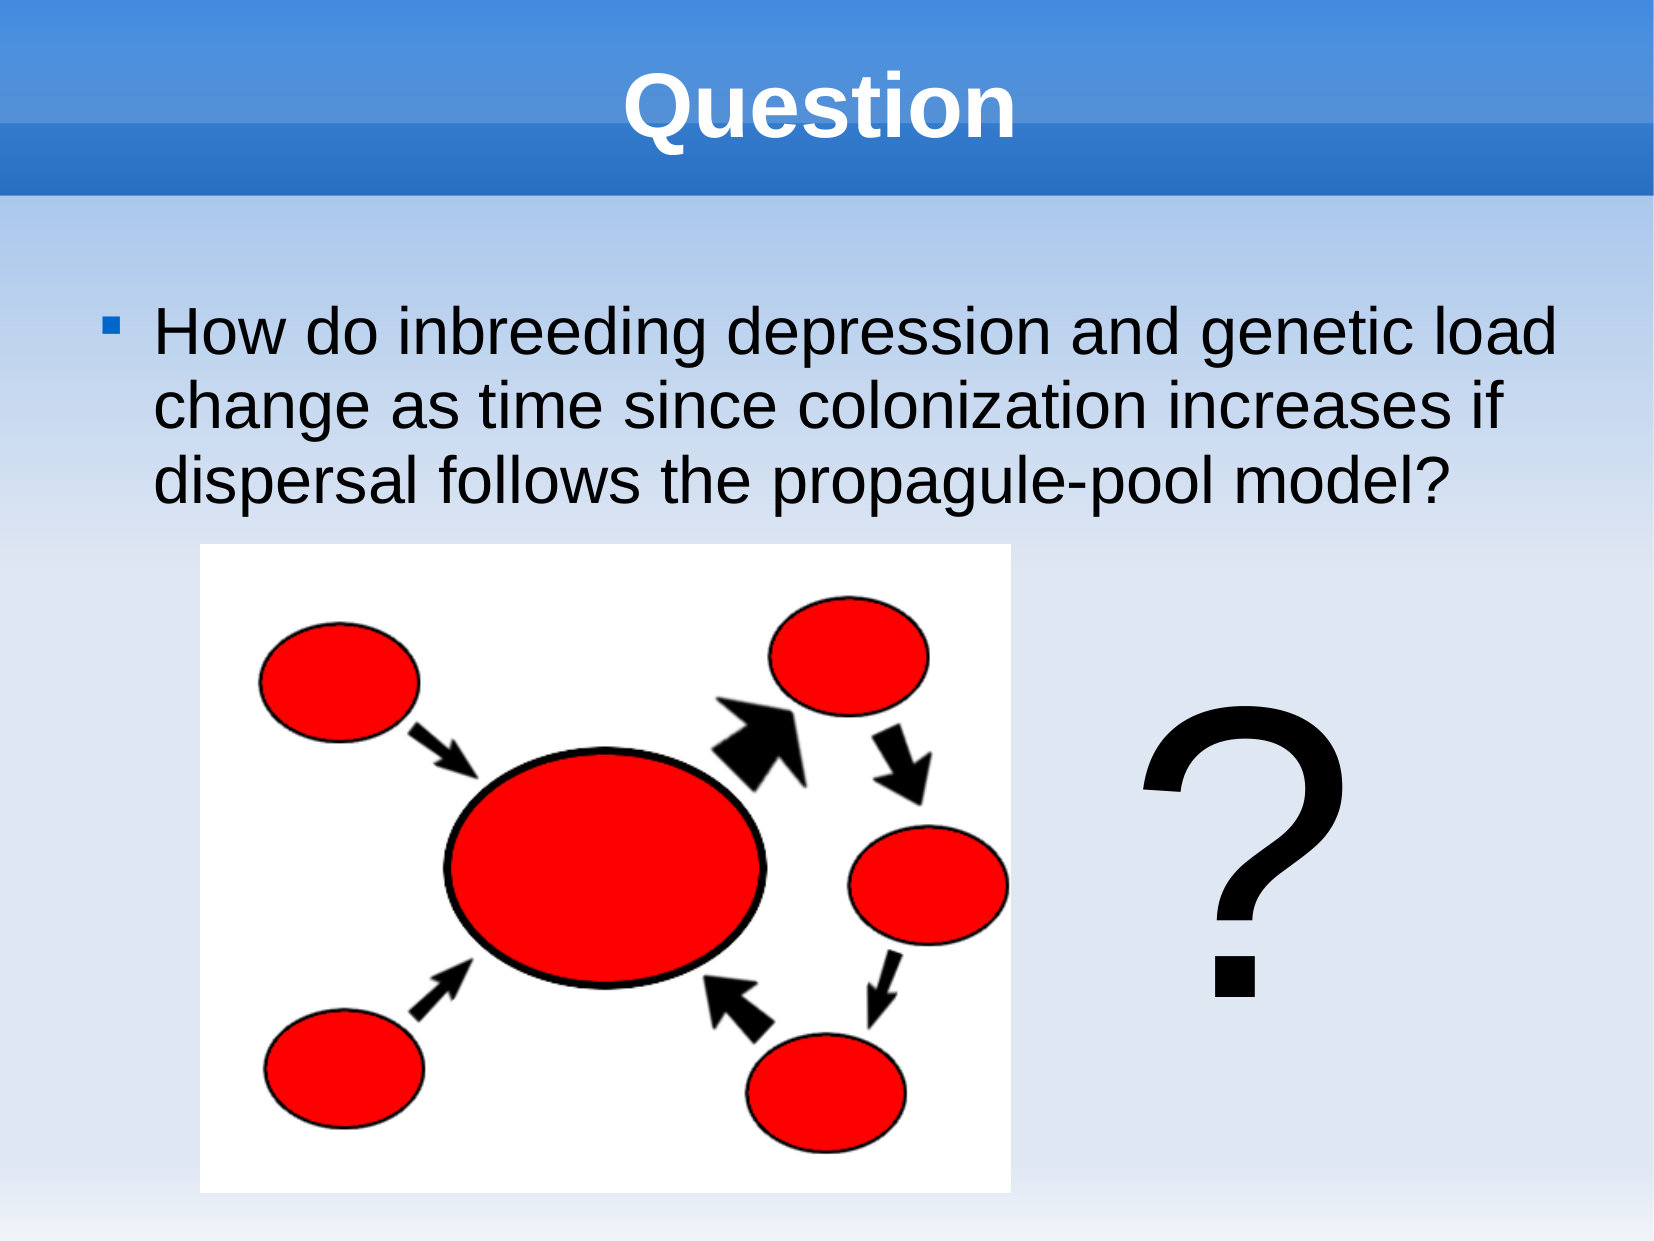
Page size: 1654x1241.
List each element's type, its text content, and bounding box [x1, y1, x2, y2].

list How do inbreeding depression and genetic load change as time since colonization increases if dispersal follows the propagule-pool model? [82, 290, 1571, 1094]
title Question [76, 7, 1565, 200]
list ? [1011, 620, 1372, 1115]
picture [0, 0, 1654, 1241]
